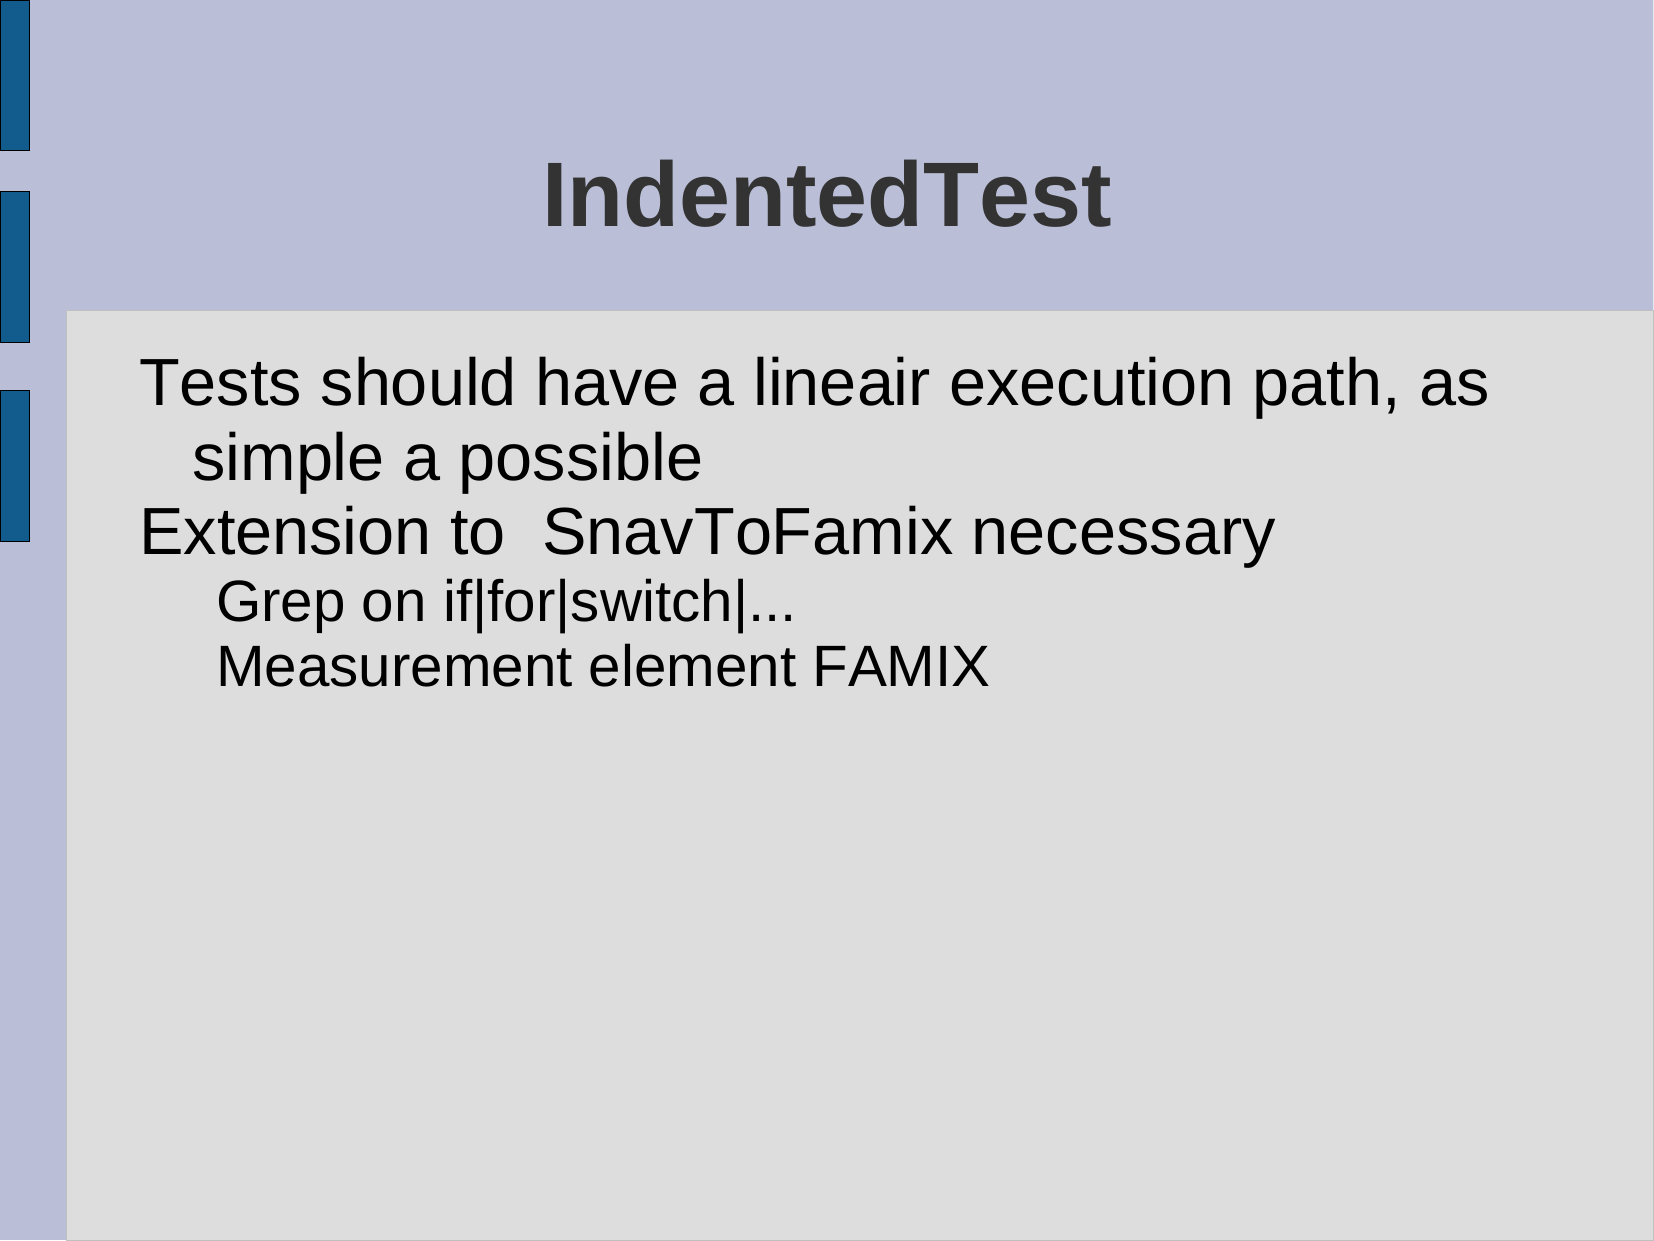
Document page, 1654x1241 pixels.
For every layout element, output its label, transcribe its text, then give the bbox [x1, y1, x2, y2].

title IndentedTest [121, 98, 1534, 291]
list Tests should have a lineair execution path, as simple a possible Extension to SnavToFamix necessary Grep on if|for|switch|... Measurement element FAMIX [121, 344, 1534, 1112]
